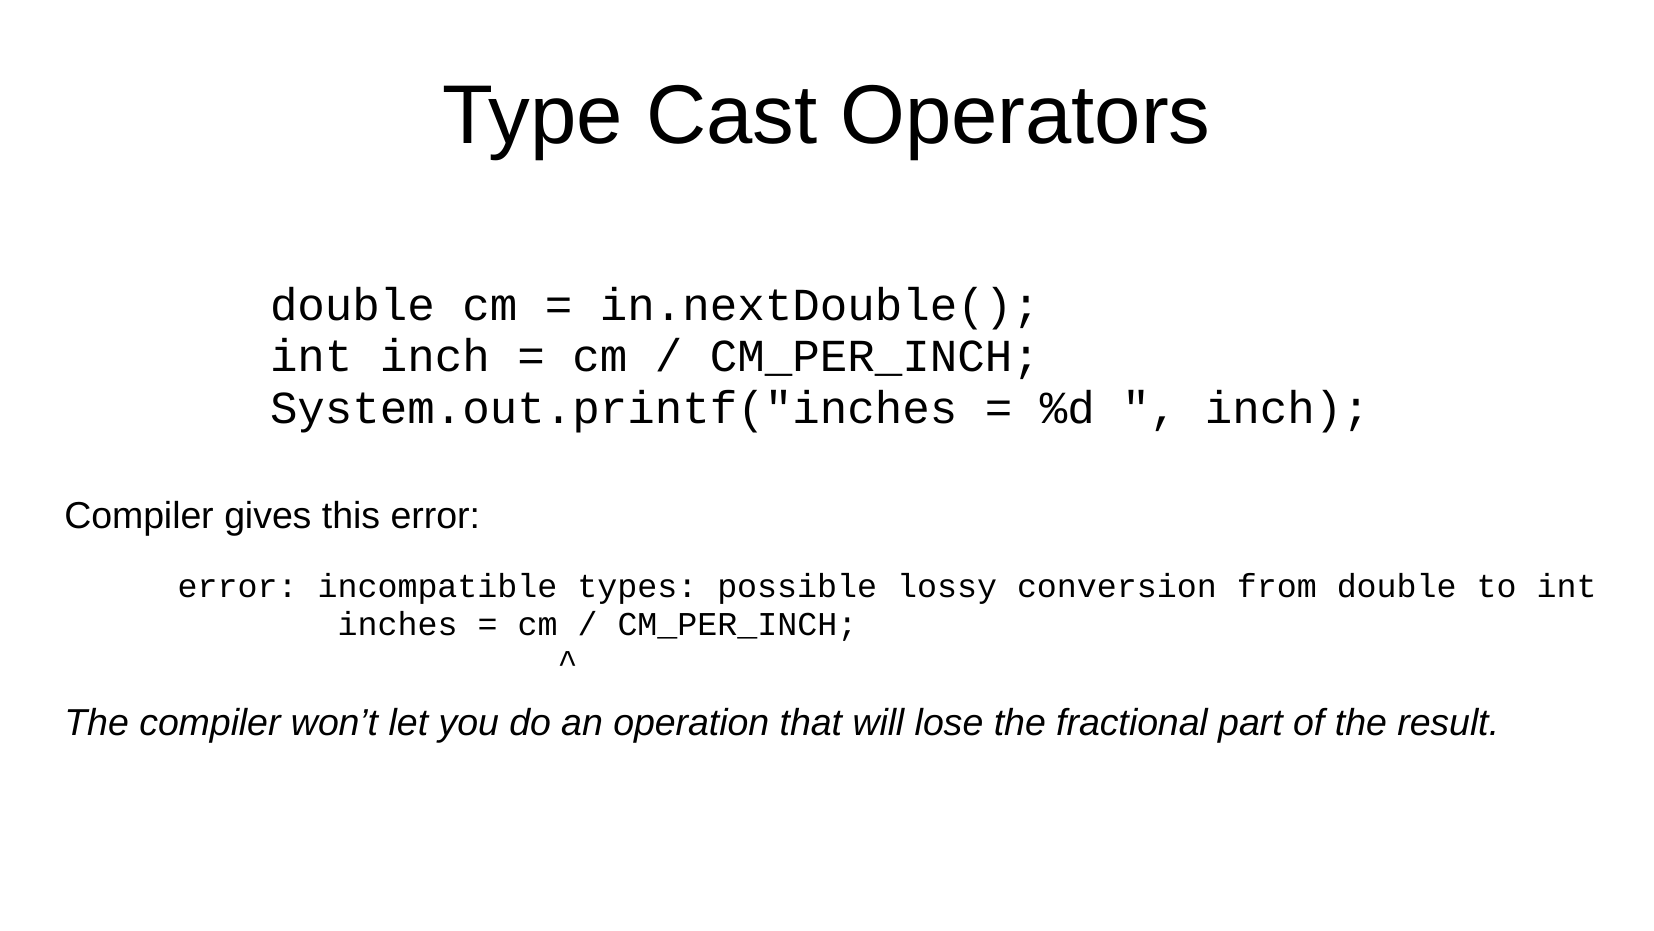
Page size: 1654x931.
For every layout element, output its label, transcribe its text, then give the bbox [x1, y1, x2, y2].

title Type Cast Operators [82, 37, 1571, 193]
text_box Compiler gives this error: [49, 487, 496, 545]
text_box error: incompatible types: possible lossy conversion from double to int inches = cm / CM_PER_INCH; ^ [162, 562, 1613, 729]
text_box double cm = in.nextDouble(); int inch = cm / CM_PER_INCH; System.out.printf("inches = %d ", inch); [255, 274, 1413, 445]
text_box The compiler won’t let you do an operation that will lose the fractional part of the result. [49, 694, 1516, 752]
